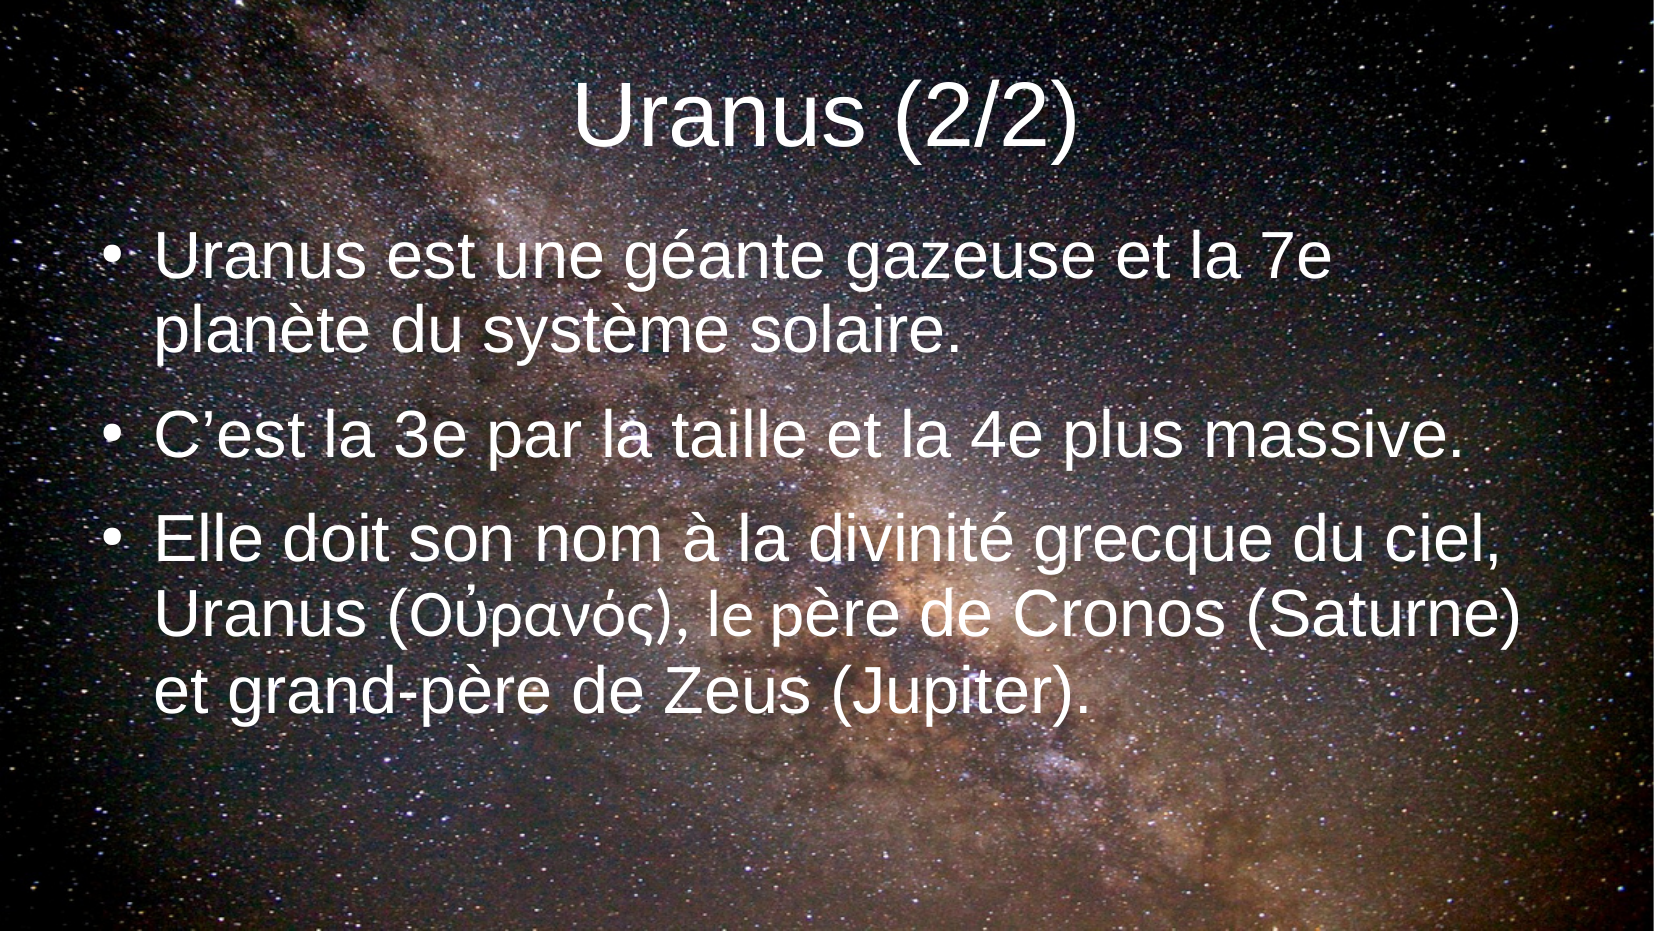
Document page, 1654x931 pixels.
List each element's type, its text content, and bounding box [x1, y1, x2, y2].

list Uranus est une géante gazeuse et la 7e planète du système solaire. C’est la 3e par la taille et la 4e plus massive. Elle doit son nom à la divinité grecque du ciel, Uranus (Οὐρανός), le père de Cronos (Saturne) et grand-père de Zeus (Jupiter). [82, 217, 1571, 832]
title Uranus (2/2) [82, 37, 1571, 193]
picture [0, 0, 1654, 931]
